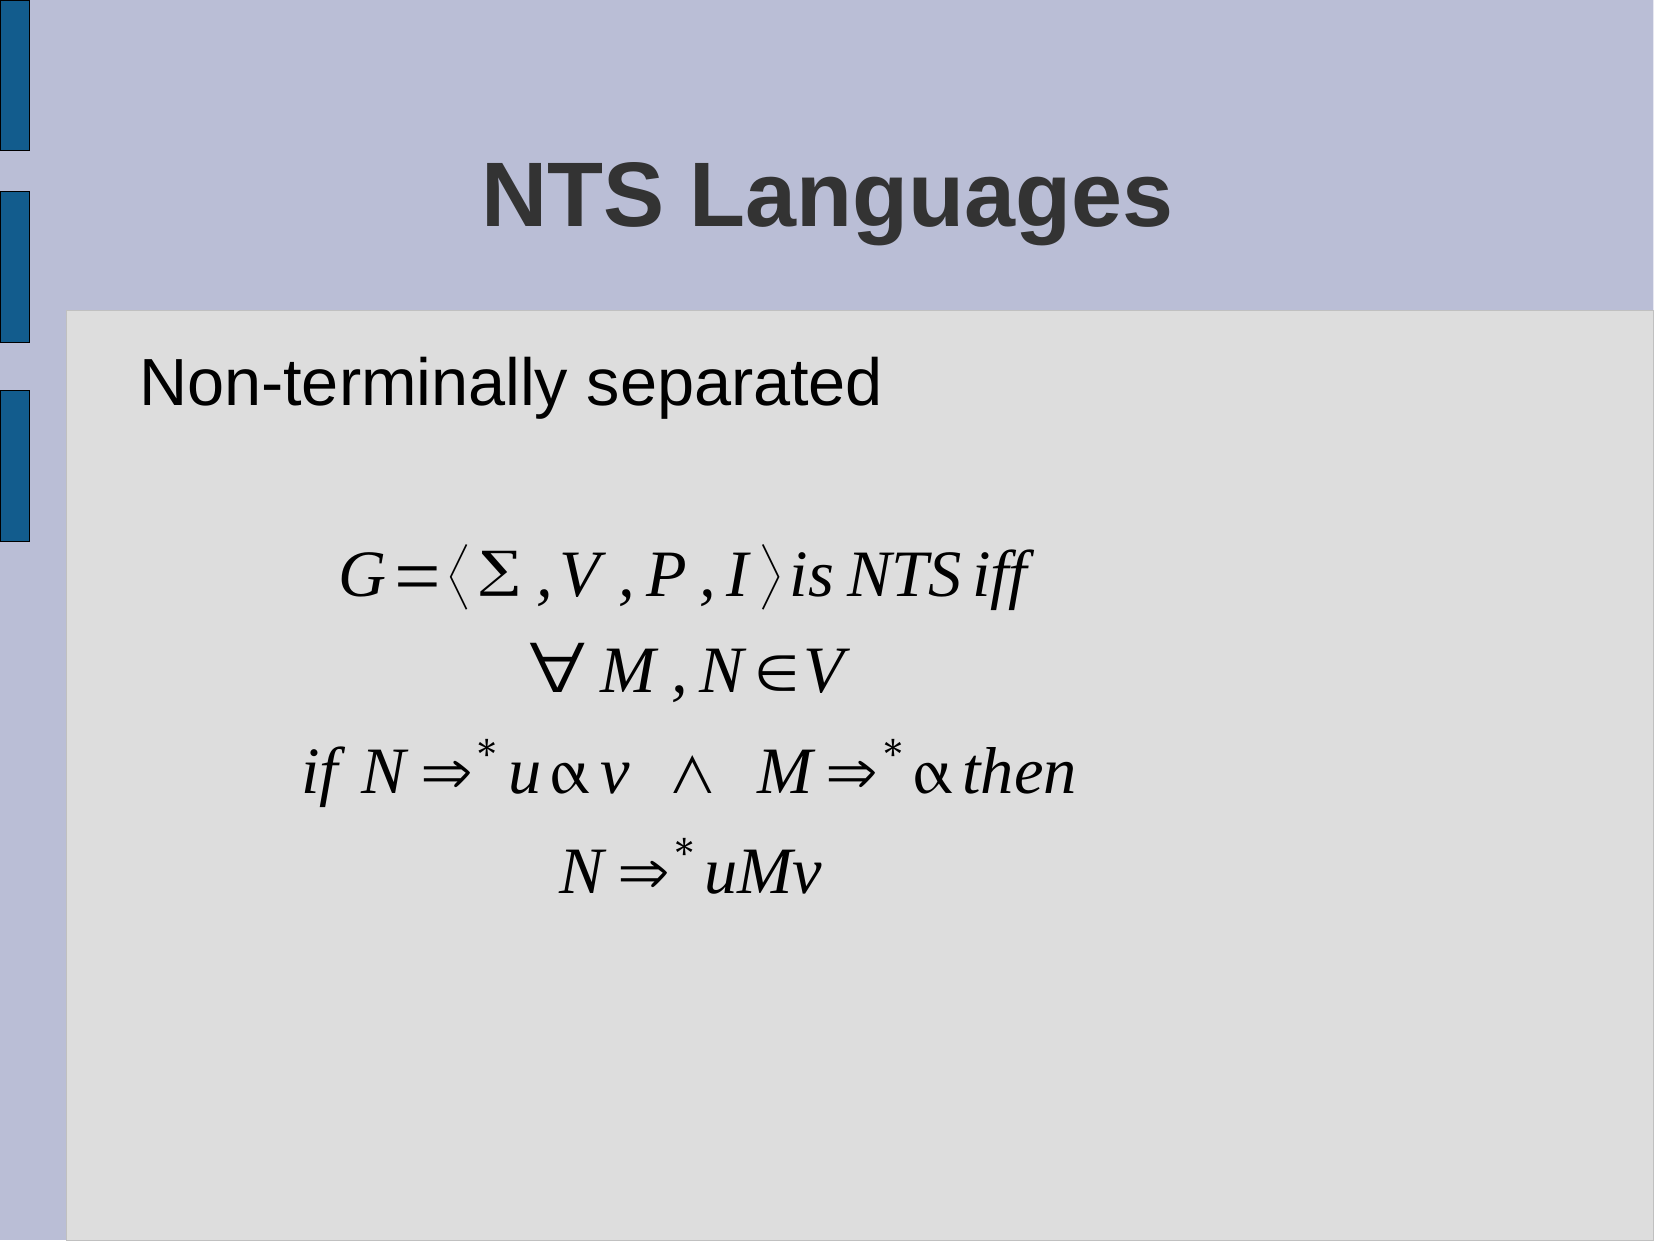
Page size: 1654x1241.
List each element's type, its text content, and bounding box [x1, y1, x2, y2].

title NTS Languages [121, 91, 1534, 299]
chart [294, 521, 1083, 911]
list Non-terminally separated [121, 344, 1534, 1127]
